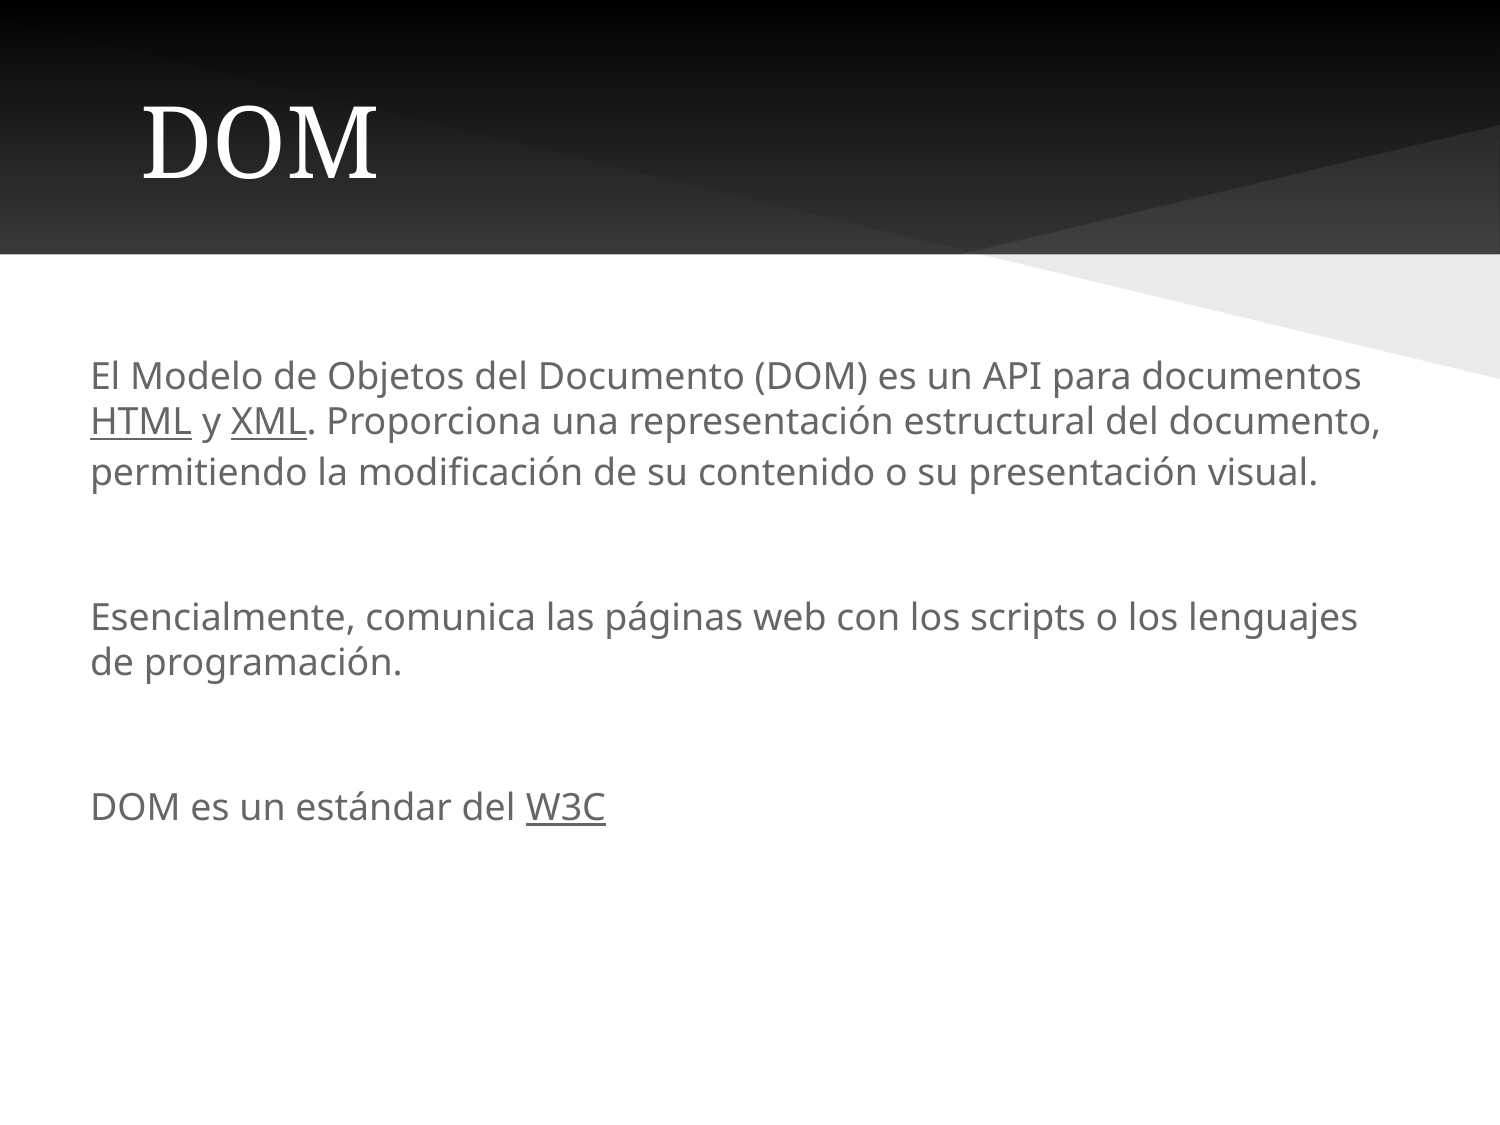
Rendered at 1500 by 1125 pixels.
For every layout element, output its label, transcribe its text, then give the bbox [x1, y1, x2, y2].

list El Modelo de Objetos del Documento (DOM) es un API para documentos HTML y XML. Proporciona una representación estructural del documento, permitiendo la modificación de su contenido o su presentación visual. Esencialmente, comunica las páginas web con los scripts o los lenguajes de programación. DOM es un estándar del W3C [75, 262, 1425, 1078]
title DOM [75, 45, 1425, 233]
